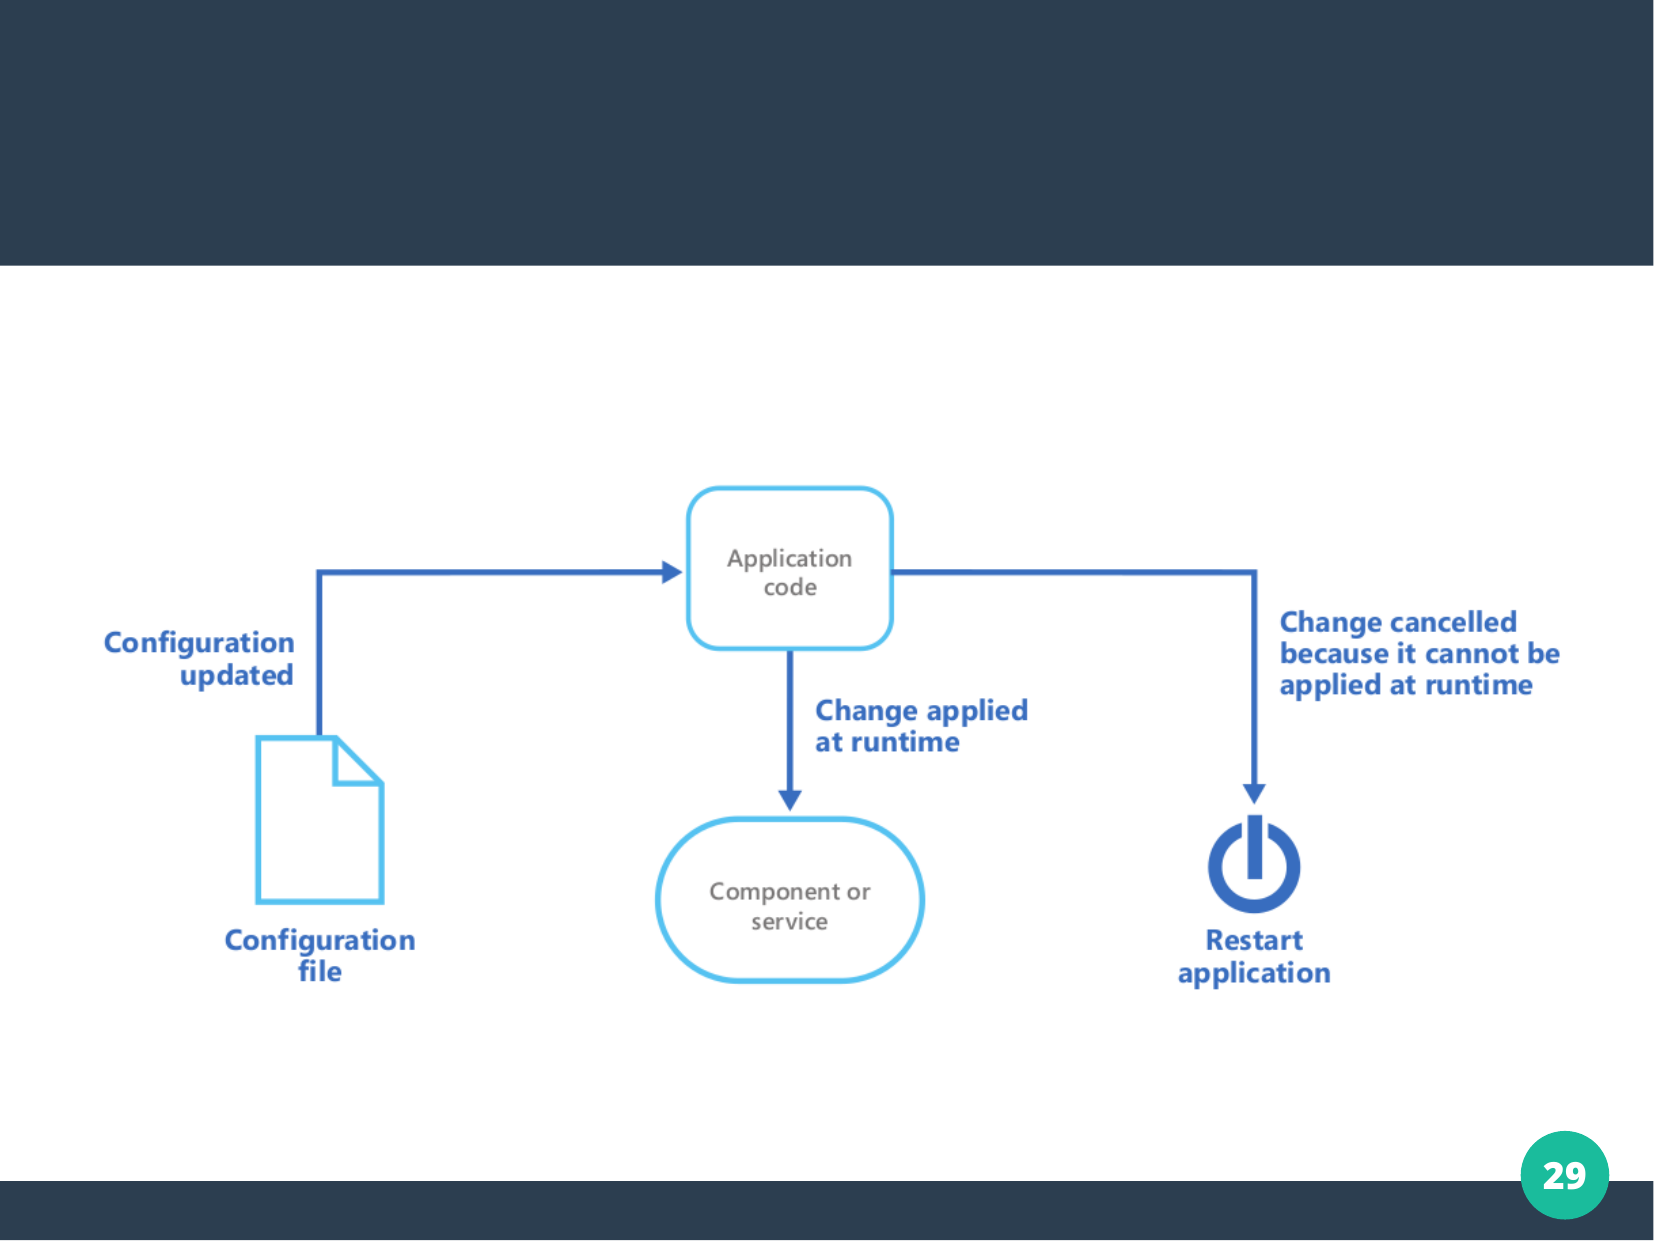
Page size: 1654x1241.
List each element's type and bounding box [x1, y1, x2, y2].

picture [59, 458, 1595, 1018]
